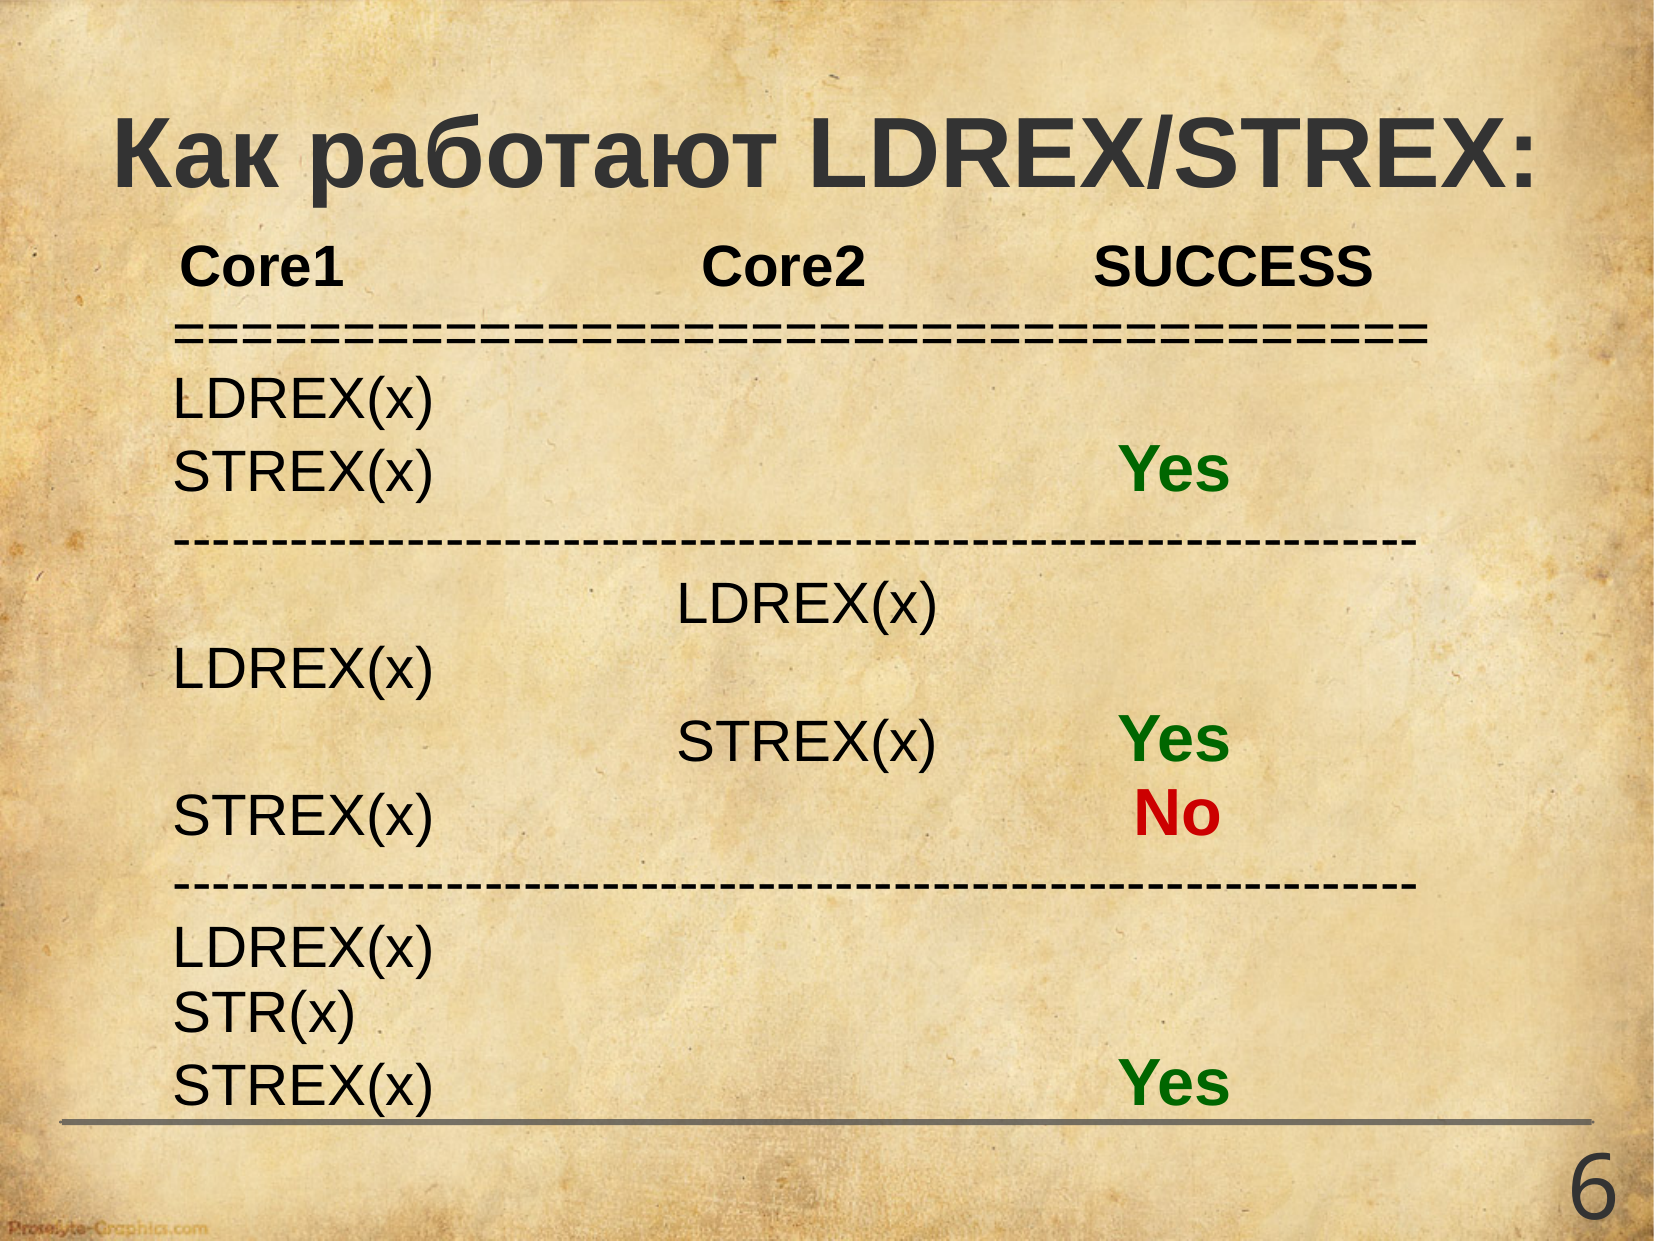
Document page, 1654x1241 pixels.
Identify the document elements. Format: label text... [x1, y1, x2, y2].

title Как работают LDREX/STREX: [82, 49, 1571, 257]
text_box <номер> [1553, 1114, 1648, 1236]
subtitle Core1 Core2 SUCCESS ===================================== LDREX(x) STREX(x) Yes ---------------------------------------------------------------- LDREX(x) LDREX(x) STREX(x) Yes STREX(x) No ---------------------------------------------------------------- LDREX(x) STR(x) STREX(x) Yes [124, 224, 1613, 1186]
picture [0, 0, 1654, 1241]
